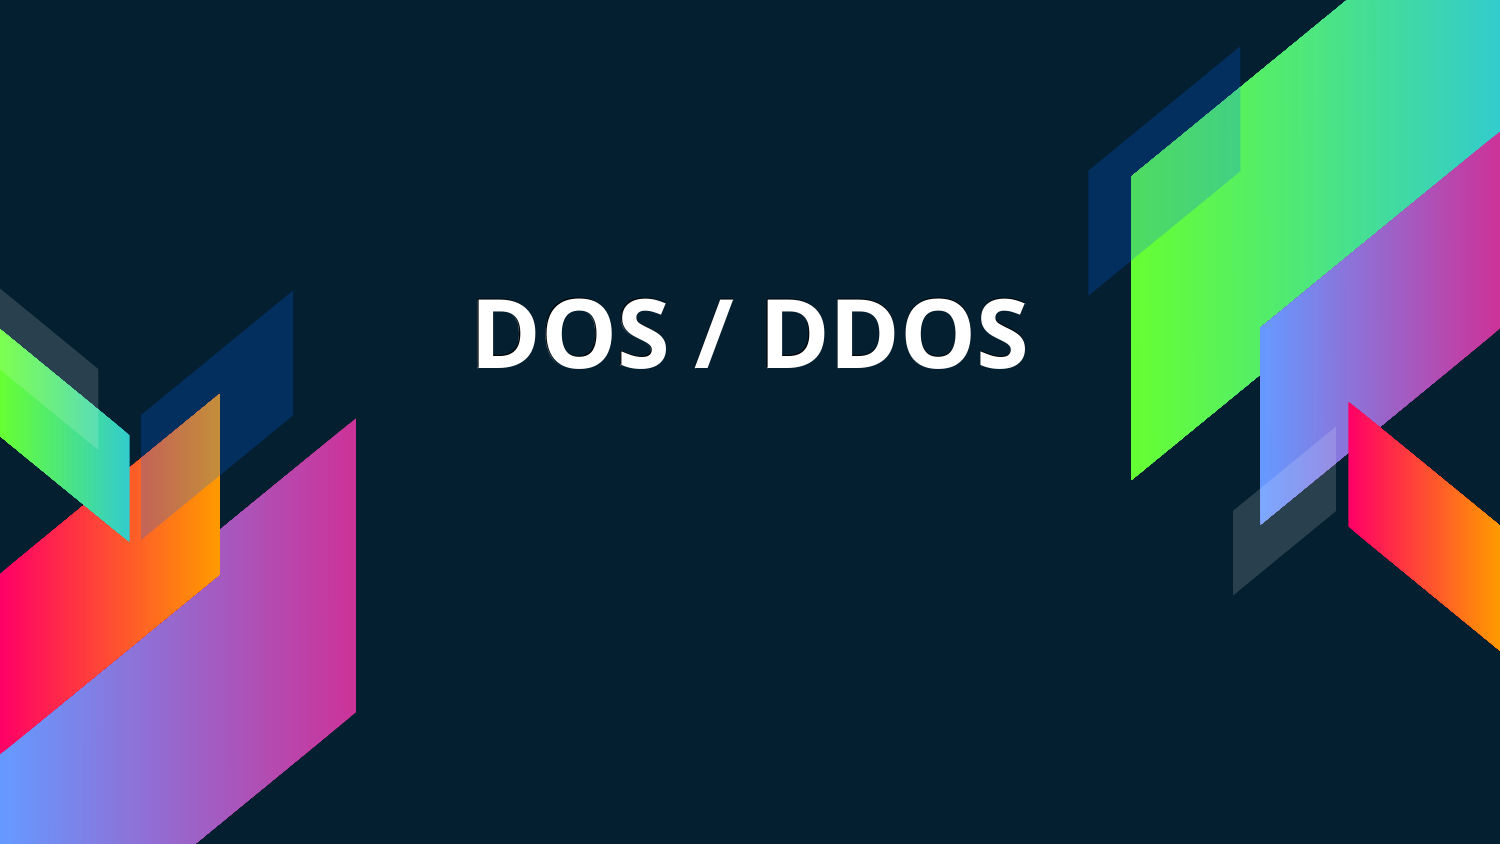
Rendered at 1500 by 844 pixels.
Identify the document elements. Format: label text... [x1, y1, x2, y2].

title DOS / DDOS [381, 120, 1119, 311]
